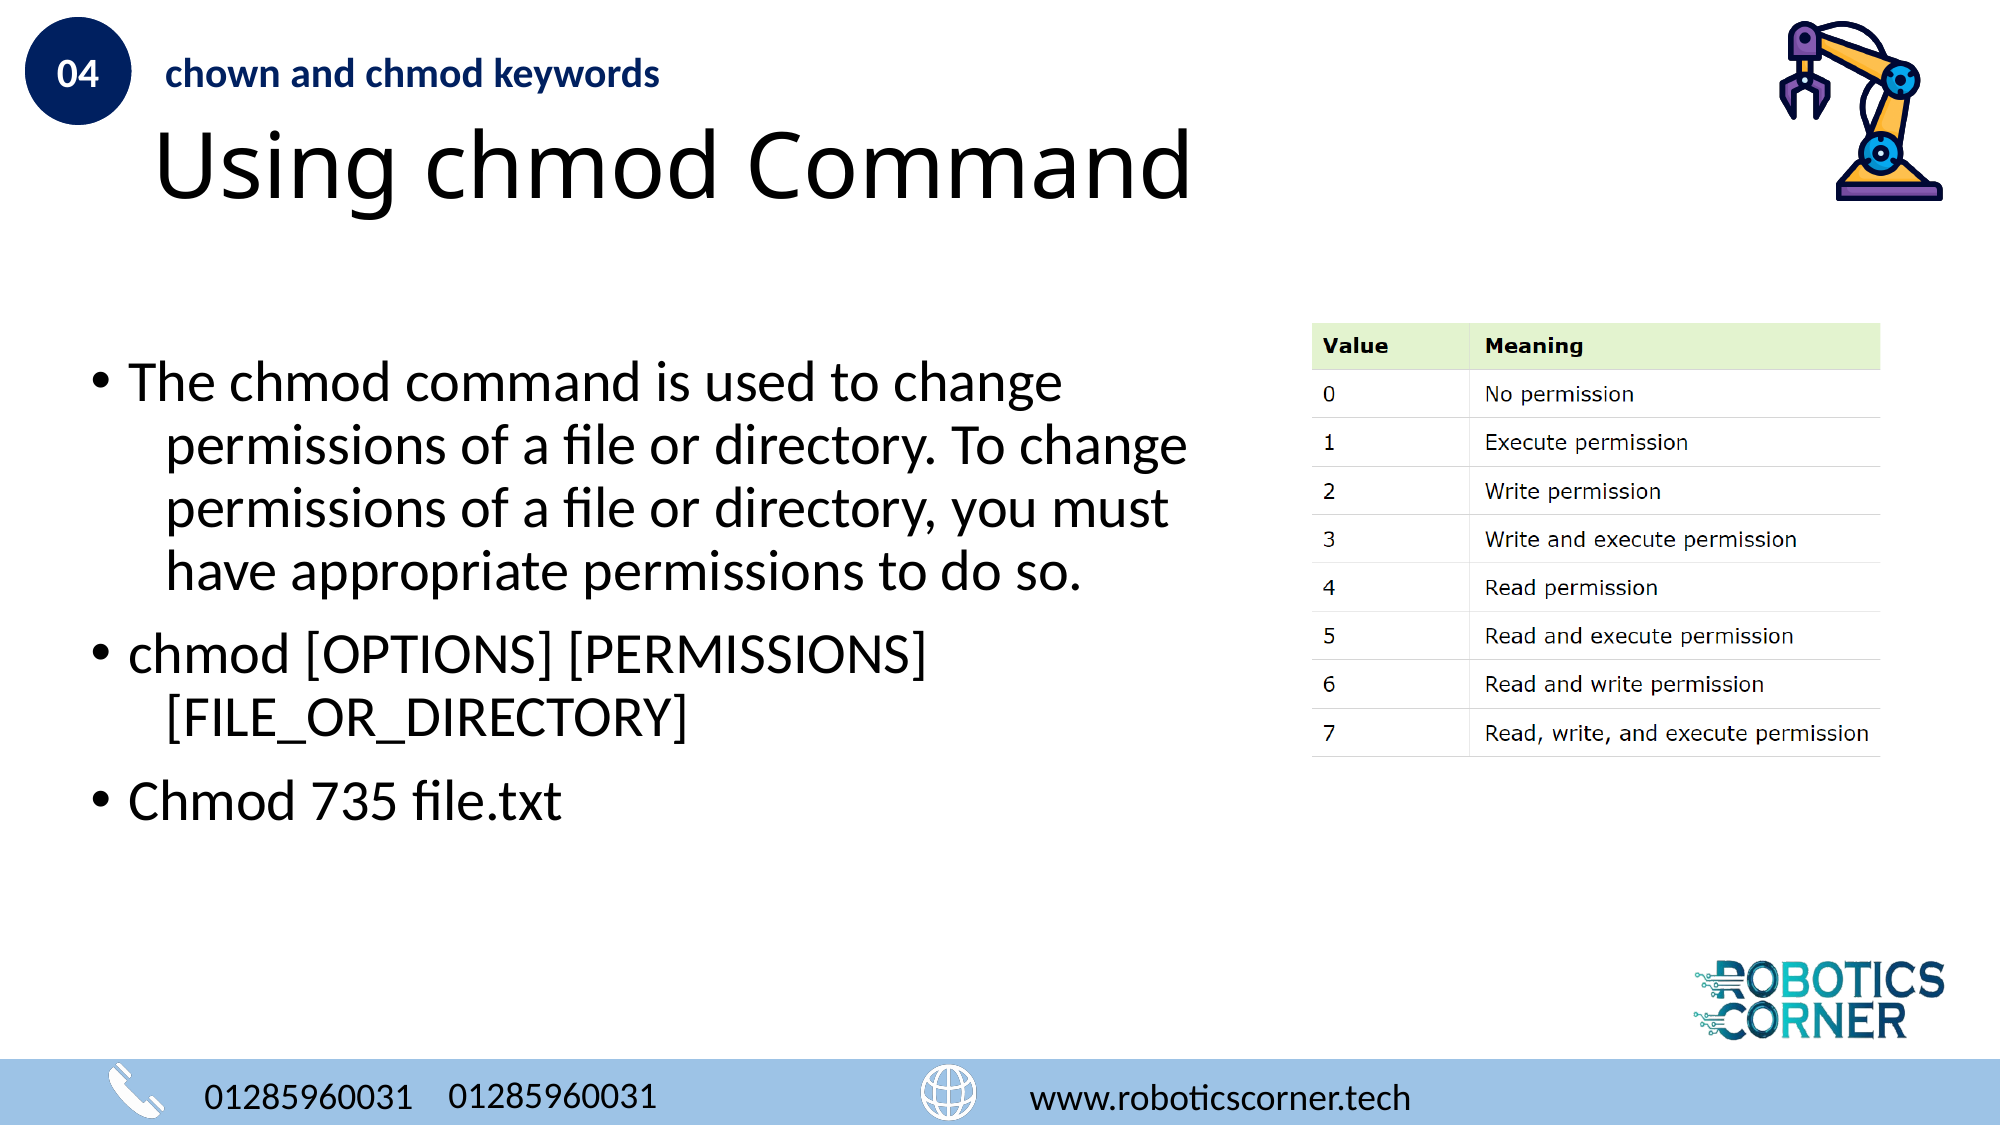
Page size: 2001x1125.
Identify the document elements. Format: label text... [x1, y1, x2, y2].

picture [1312, 323, 1881, 757]
picture [1680, 859, 1953, 1125]
text_box 04 [22, 14, 134, 128]
picture [1771, 21, 1951, 201]
title Using chmod Command [137, 59, 1863, 278]
text_box chown and chmod keywords [150, 38, 846, 104]
picture [103, 1057, 170, 1124]
picture [915, 1059, 981, 1125]
list The chmod command is used to change permissions of a file or directory. To change permissions of a file or directory, you must have appropriate permissions to do so. chmod [OPTIONS] [PERMISSIONS] [FILE_OR_DIRECTORY] Chmod 735 file.txt [75, 343, 1301, 925]
